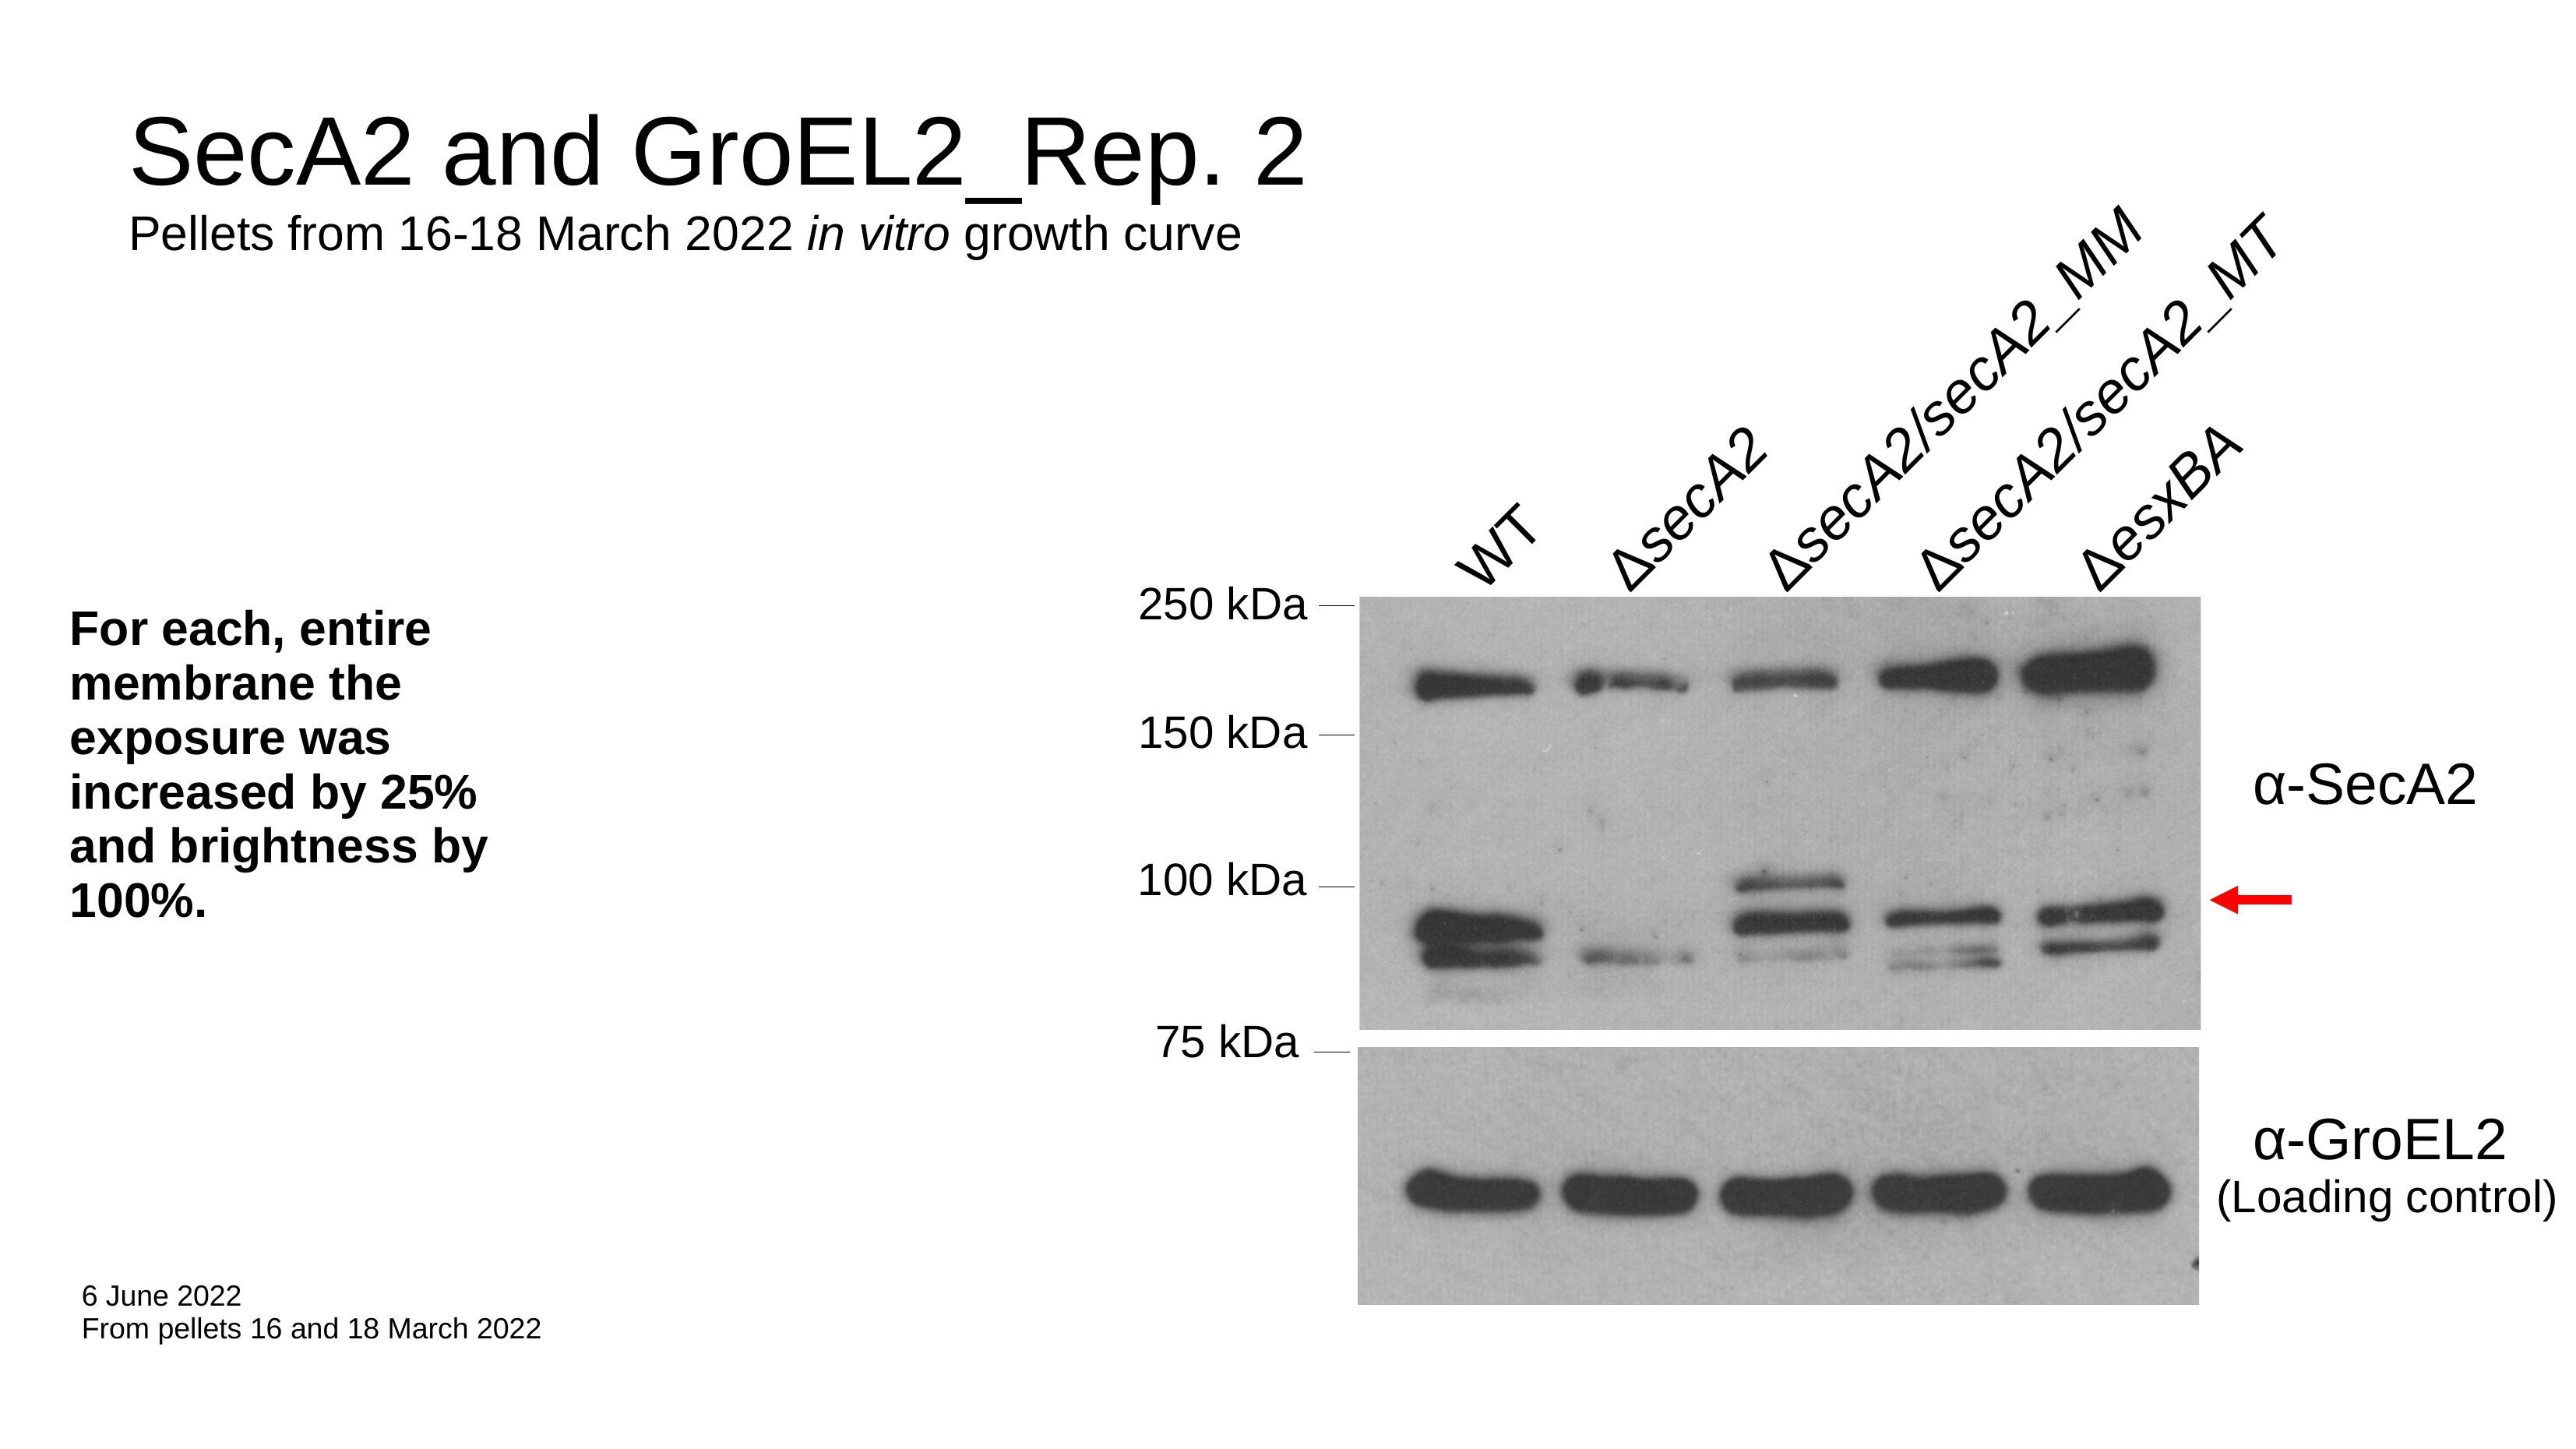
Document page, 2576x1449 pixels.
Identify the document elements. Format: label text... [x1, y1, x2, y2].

text_box α-SecA2 [2241, 746, 2497, 823]
title SecA2 and GroEL2_Rep. 2 Pellets from 16-18 March 2022 in vitro growth curve [129, 58, 2447, 300]
text_box 6 June 2022 From pellets 16 and 18 March 2022 [70, 1274, 667, 1351]
text_box WT [1432, 379, 1669, 615]
text_box ΔesxBA [2049, 69, 2575, 615]
text_box ΔsecA2/secA2_MT [1888, 69, 2434, 615]
text_box α-GroEL2 [2241, 1101, 2544, 1165]
picture [1359, 597, 2201, 1030]
text_box 250 kDa [1095, 573, 1351, 650]
text_box 100 kDa [1094, 848, 1351, 926]
text_box 75 kDa [1144, 1010, 1355, 1074]
text_box (Loading control) [2204, 1165, 2575, 1240]
text_box For each, entire membrane the exposure was increased by 25% and brightness by 100%. [58, 595, 538, 934]
text_box 150 kDa [1095, 701, 1351, 779]
text_box ΔsecA2 [1580, 379, 1816, 615]
picture [1358, 1047, 2200, 1305]
text_box ΔsecA2/secA2_MM [1736, 69, 2282, 615]
